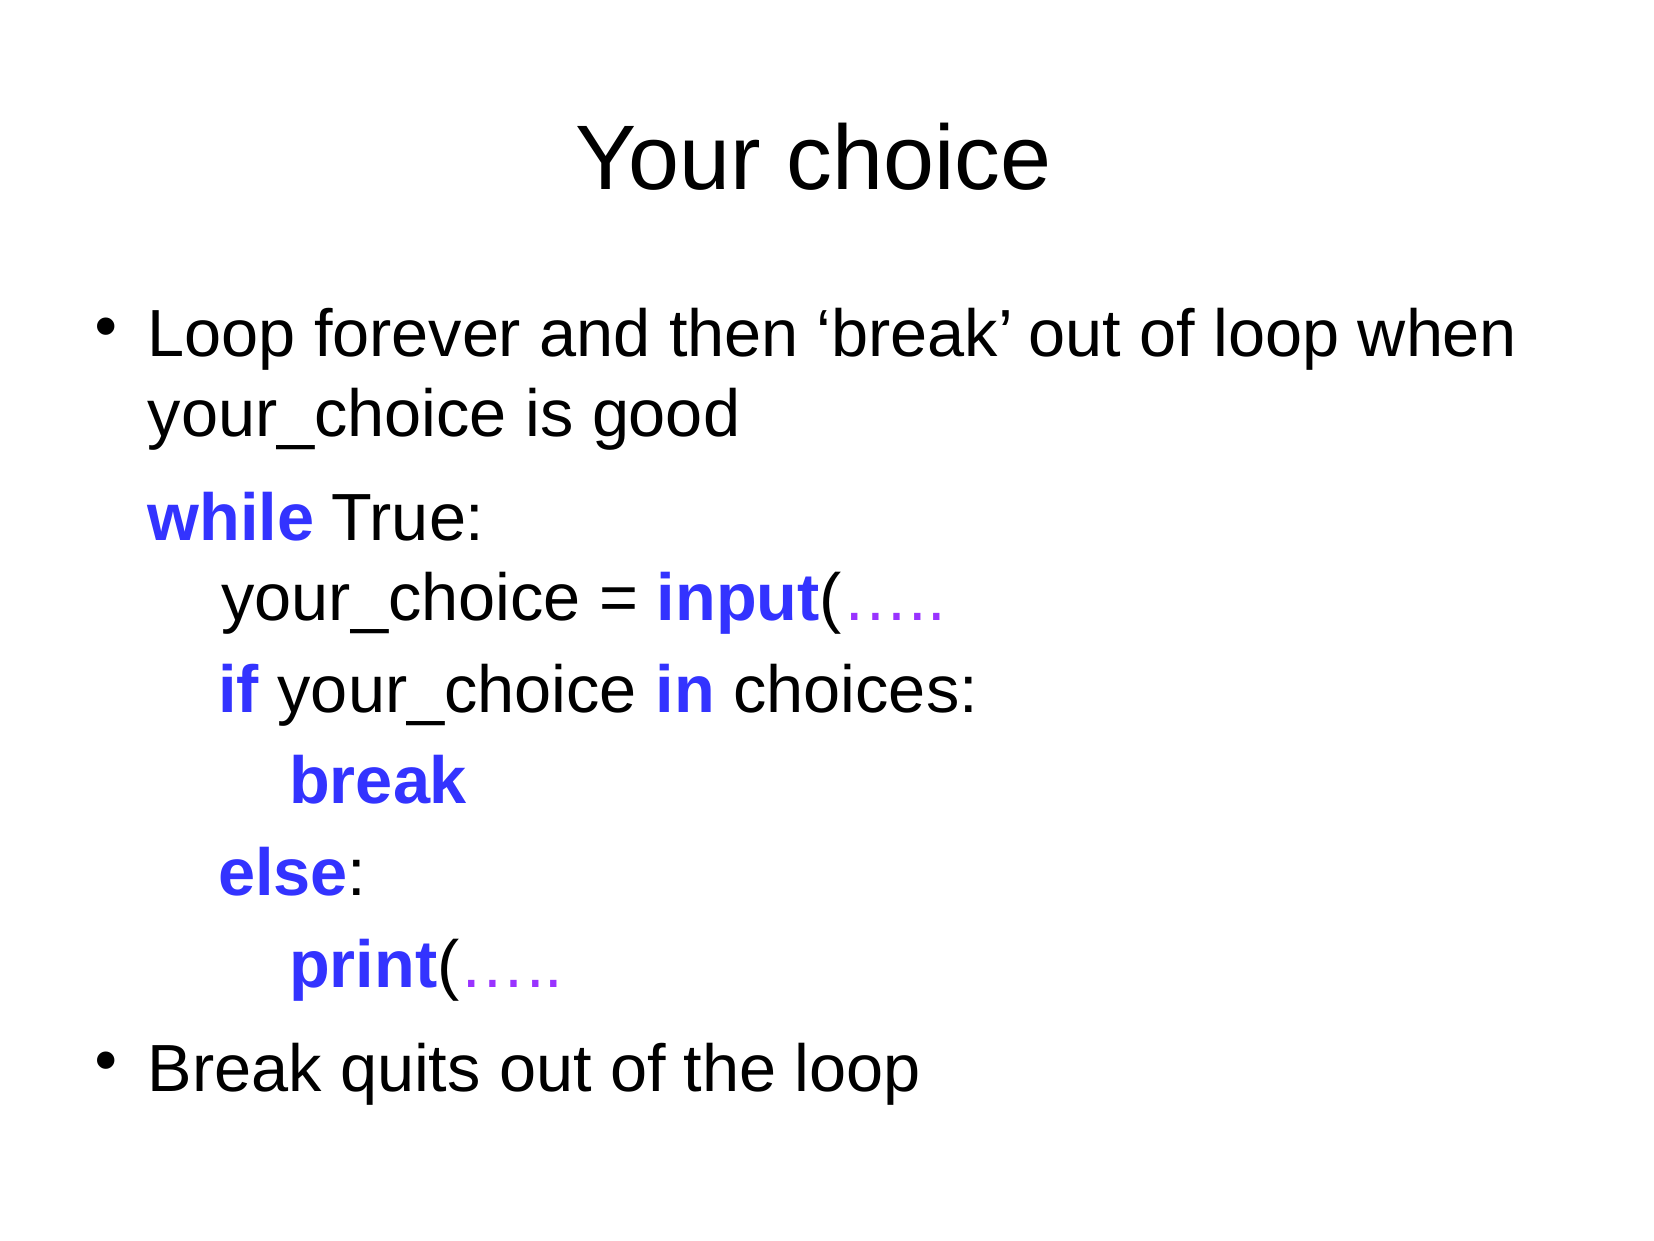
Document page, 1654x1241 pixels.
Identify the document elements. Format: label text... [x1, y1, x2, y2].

text_box Your choice [82, 49, 1571, 257]
text_box Loop forever and then ‘break’ out of loop when your_choice is good while True: your_choice = input(….. if your_choice in choices: break else: print(….. Break quits out of the loop [76, 290, 1565, 1010]
